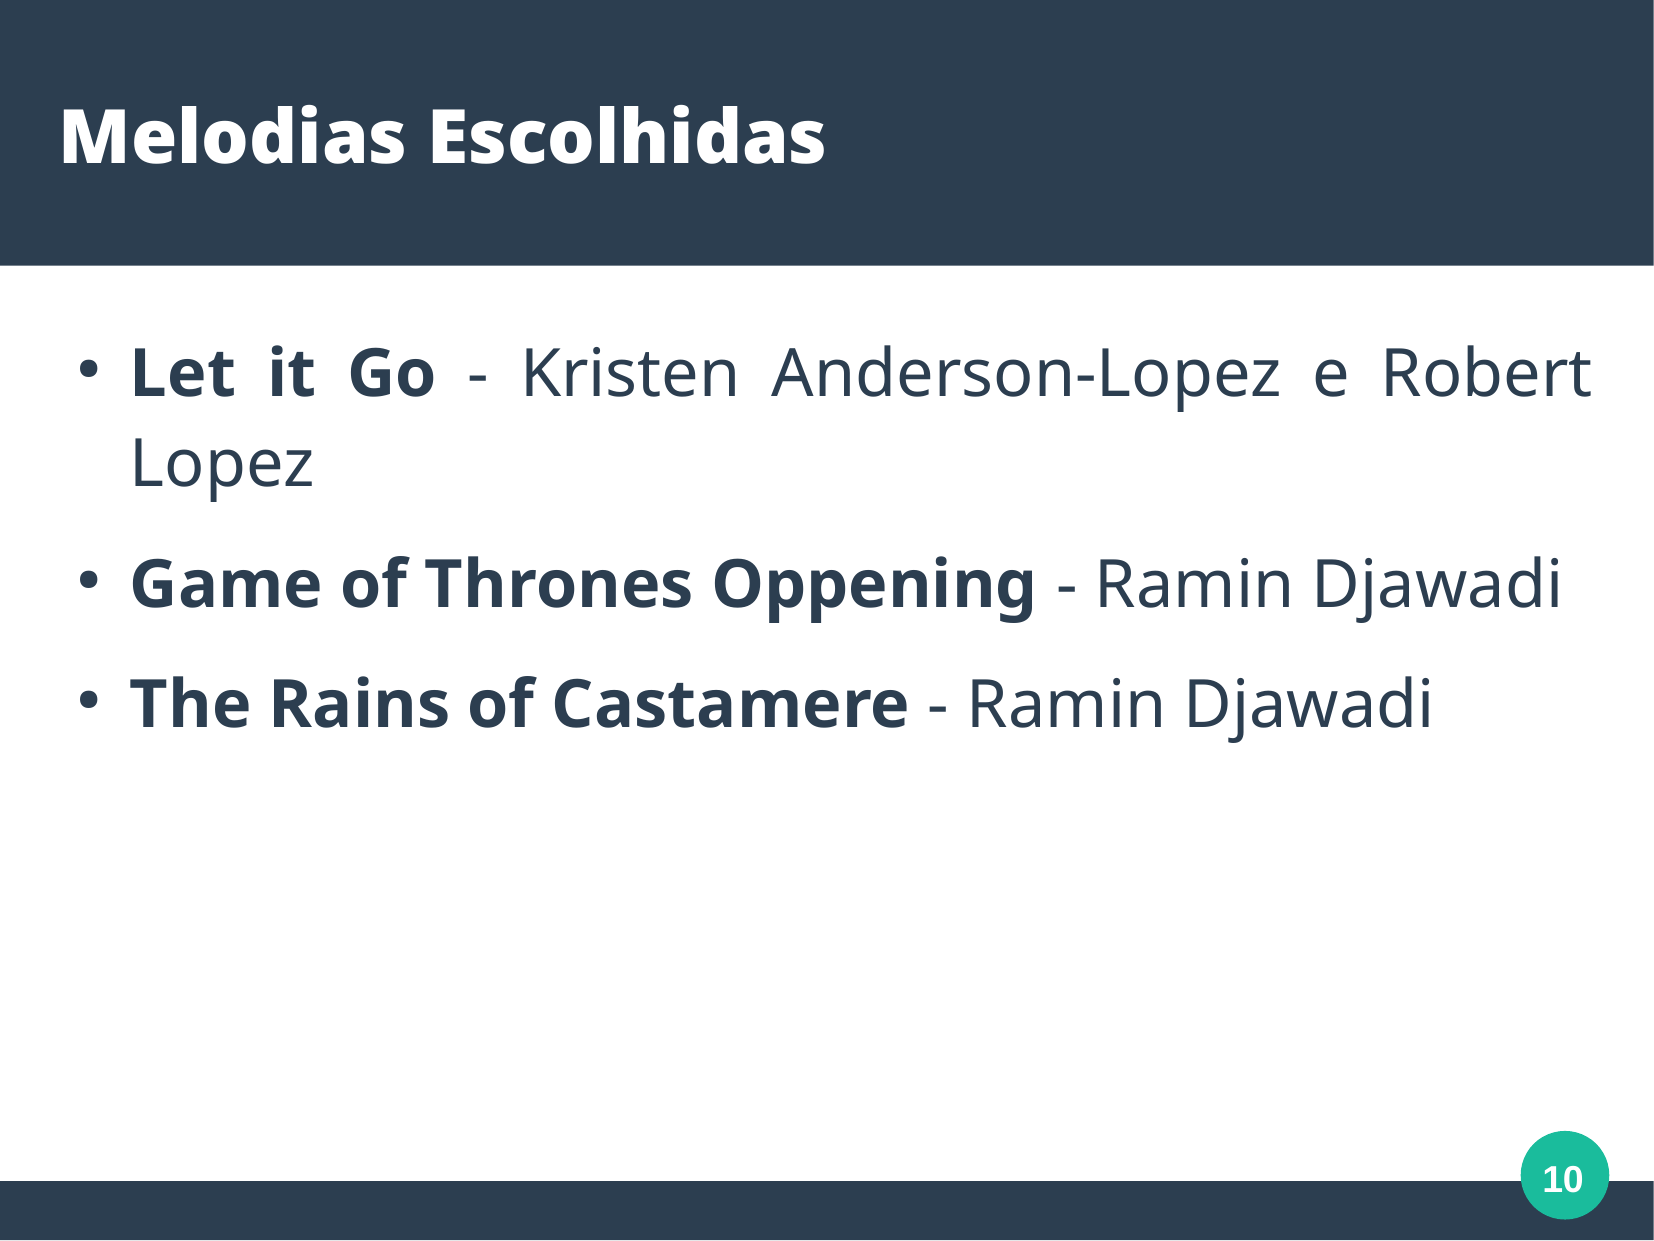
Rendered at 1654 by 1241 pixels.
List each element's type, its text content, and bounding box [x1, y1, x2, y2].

list Let it Go - Kristen Anderson-Lopez e Robert Lopez Game of Thrones Oppening - Ramin Djawadi The Rains of Castamere - Ramin Djawadi [59, 324, 1595, 1152]
title Melodias Escolhidas [59, 55, 1595, 213]
